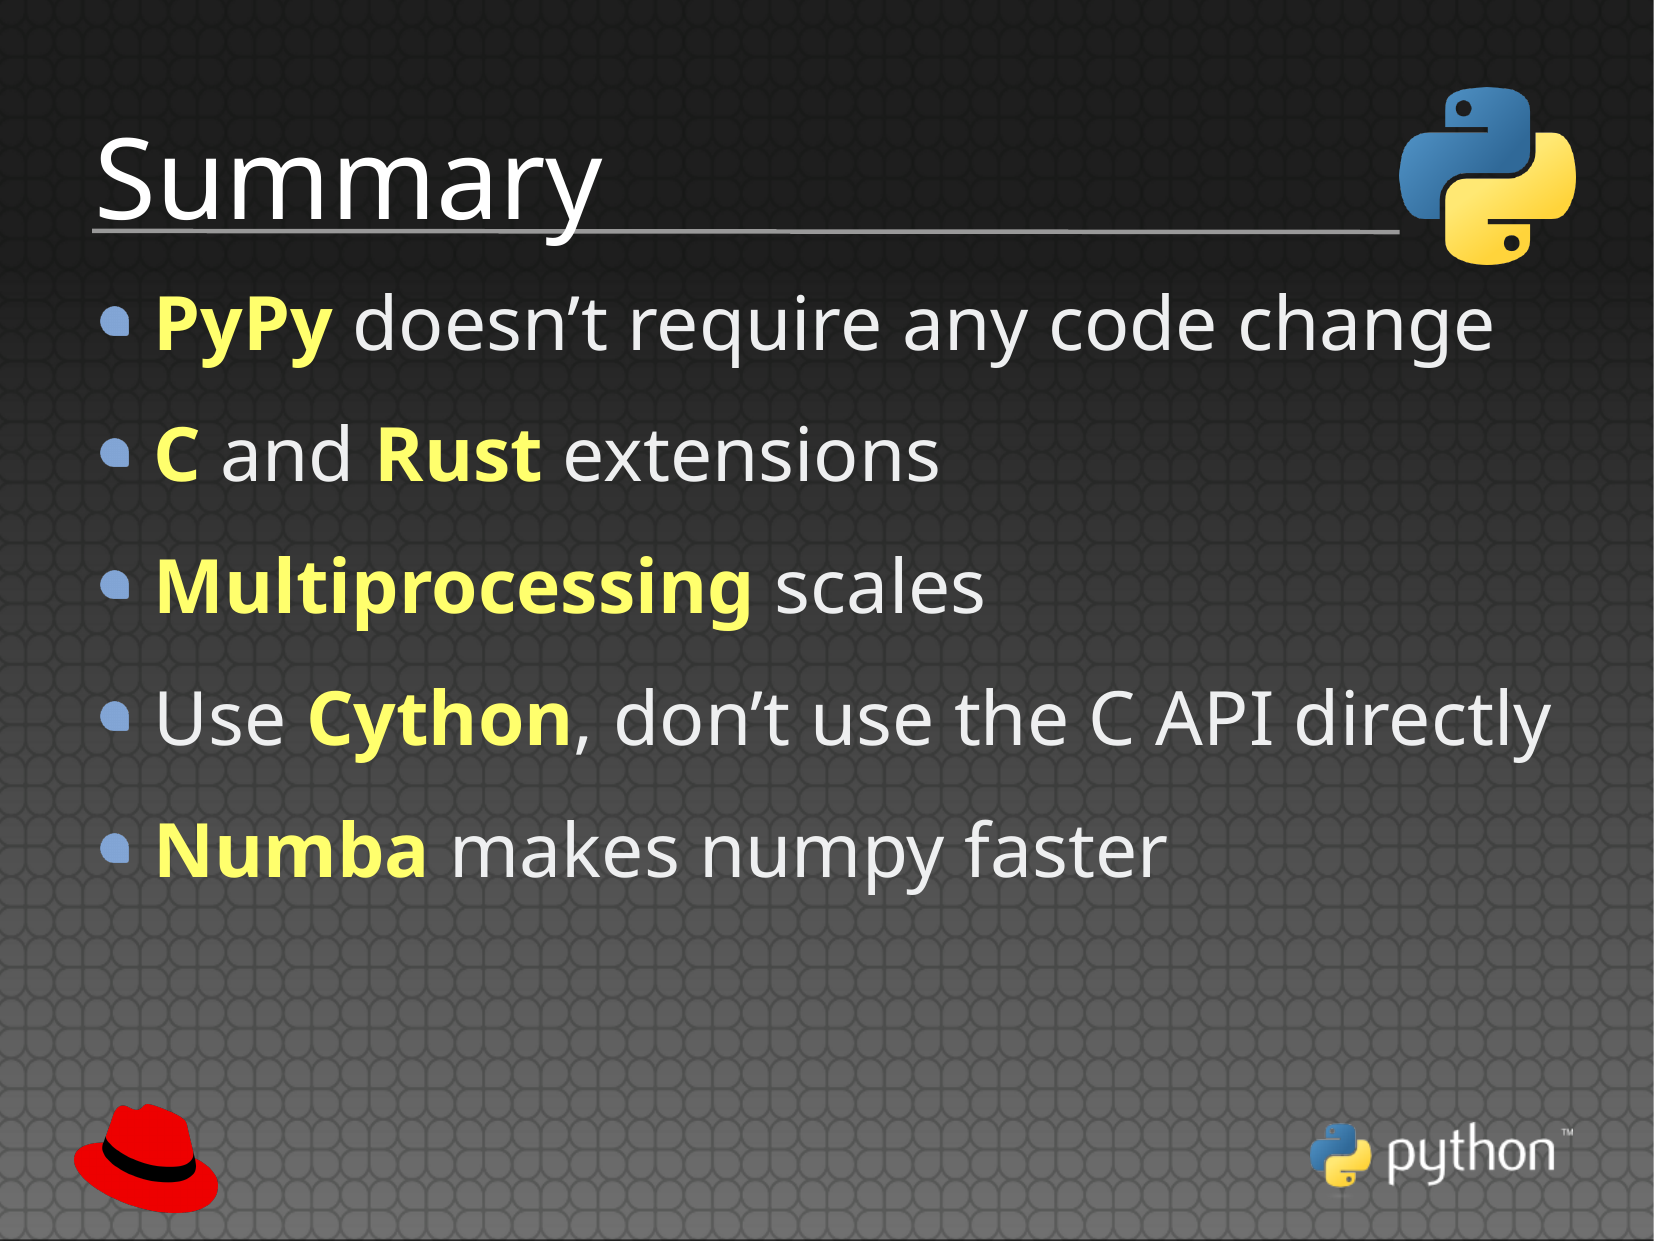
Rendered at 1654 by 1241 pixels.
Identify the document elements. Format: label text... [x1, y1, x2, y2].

picture [0, 0, 1654, 1241]
title Summary [94, 100, 1426, 251]
list PyPy doesn’t require any code change C and Rust extensions Multiprocessing scales Use Cython, don’t use the C API directly Numba makes numpy faster [82, 269, 1573, 1241]
